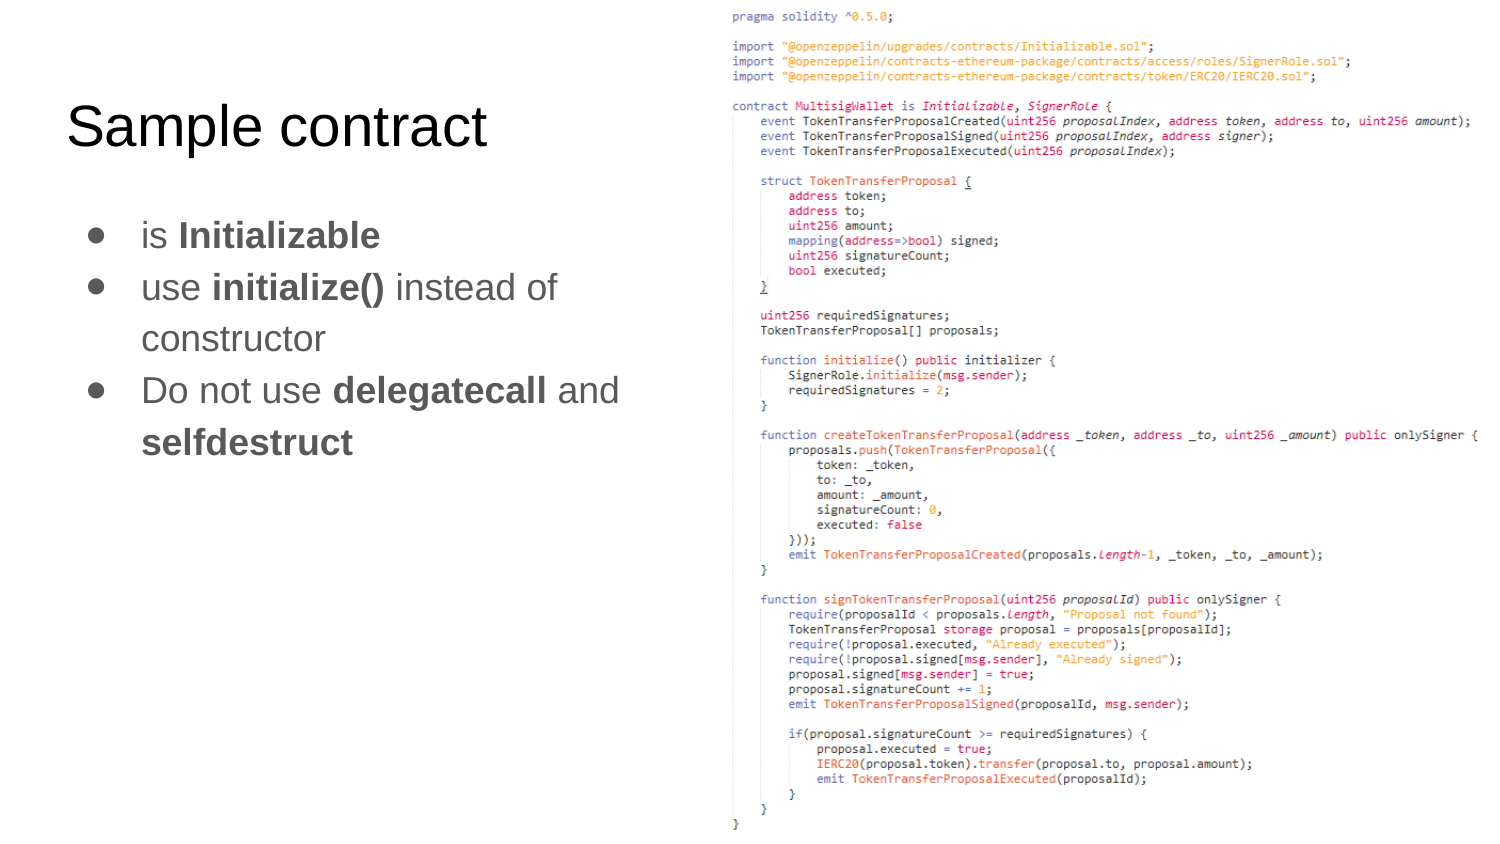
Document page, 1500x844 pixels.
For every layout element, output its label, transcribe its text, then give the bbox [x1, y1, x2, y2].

list is Initializable use initialize() instead of constructor Do not use delegatecall and selfdestruct [51, 189, 690, 750]
picture [728, 11, 1491, 832]
title Sample contract [51, 72, 728, 167]
